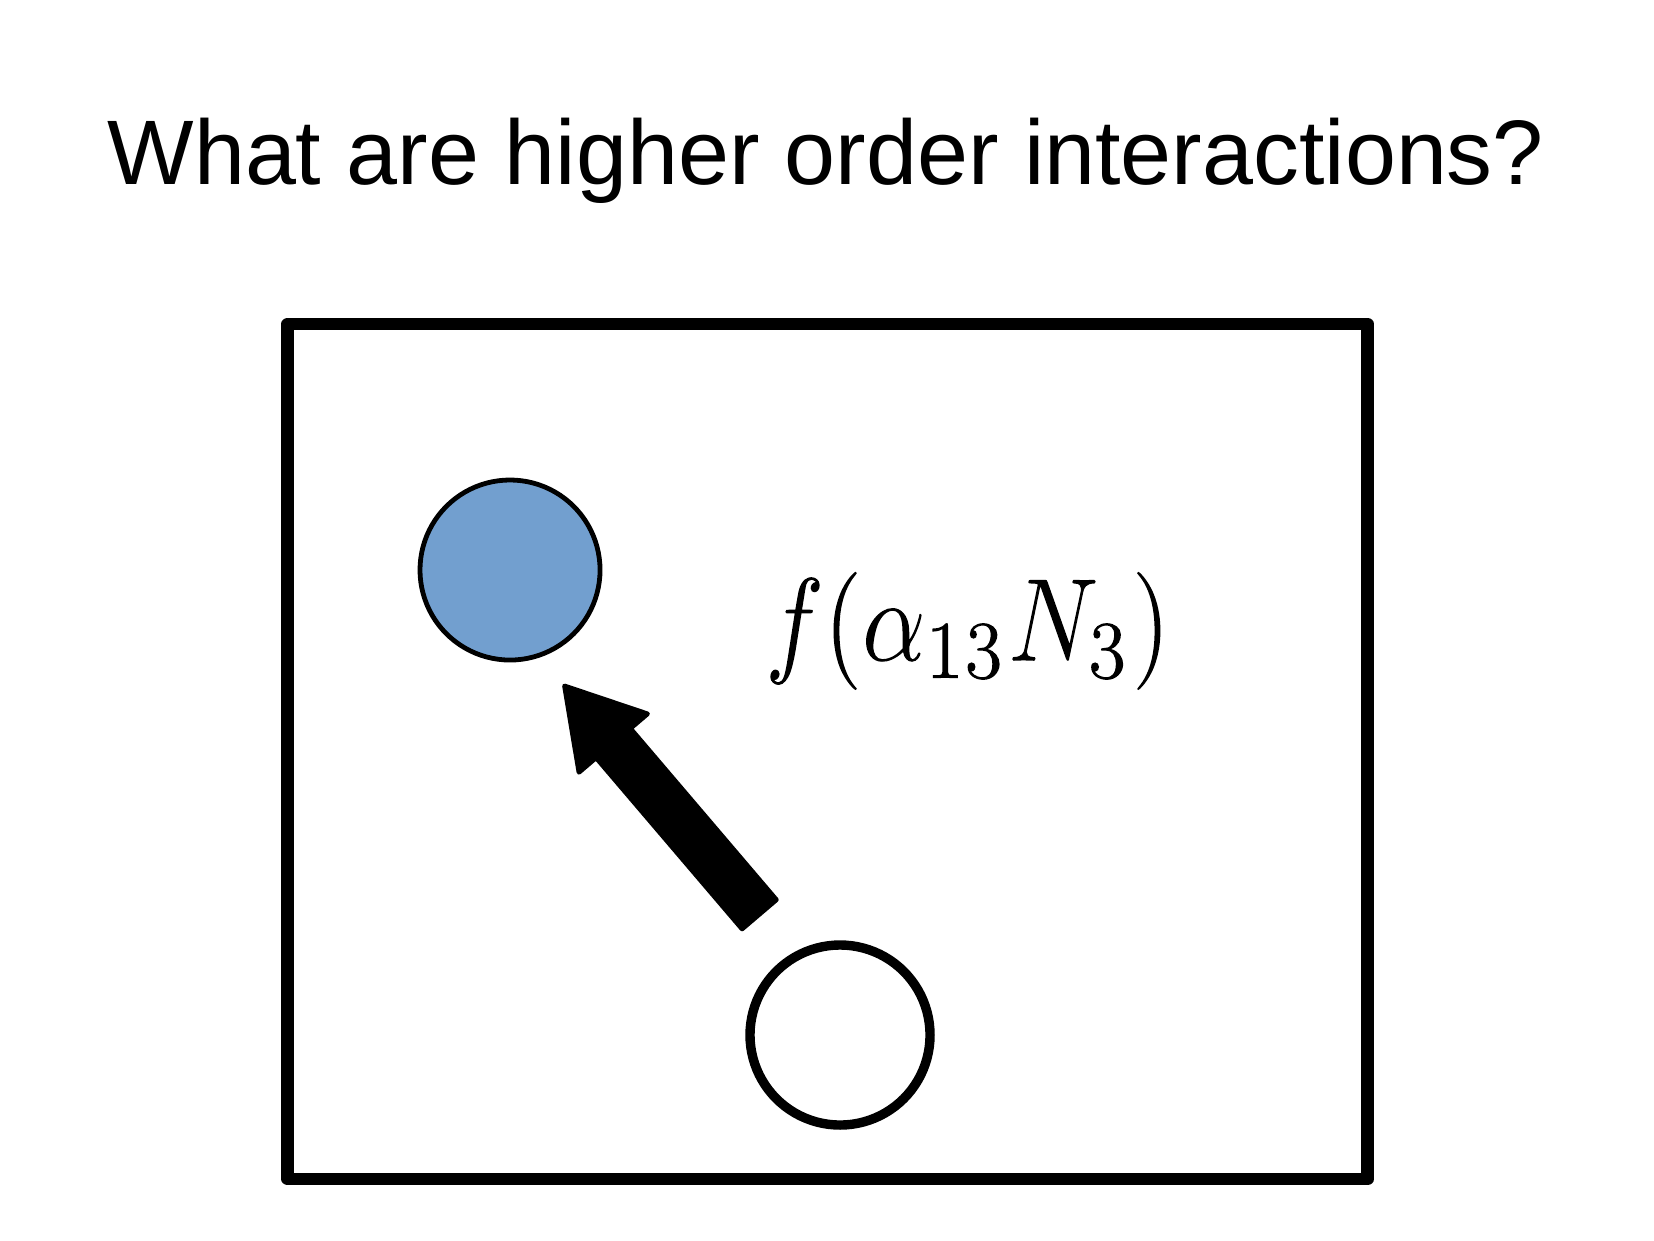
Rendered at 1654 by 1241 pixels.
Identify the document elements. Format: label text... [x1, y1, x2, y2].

text_box [420, 480, 601, 661]
text_box [765, 571, 1171, 691]
text_box [750, 945, 931, 1126]
text_box [564, 685, 777, 929]
title What are higher order interactions? [82, 49, 1571, 257]
